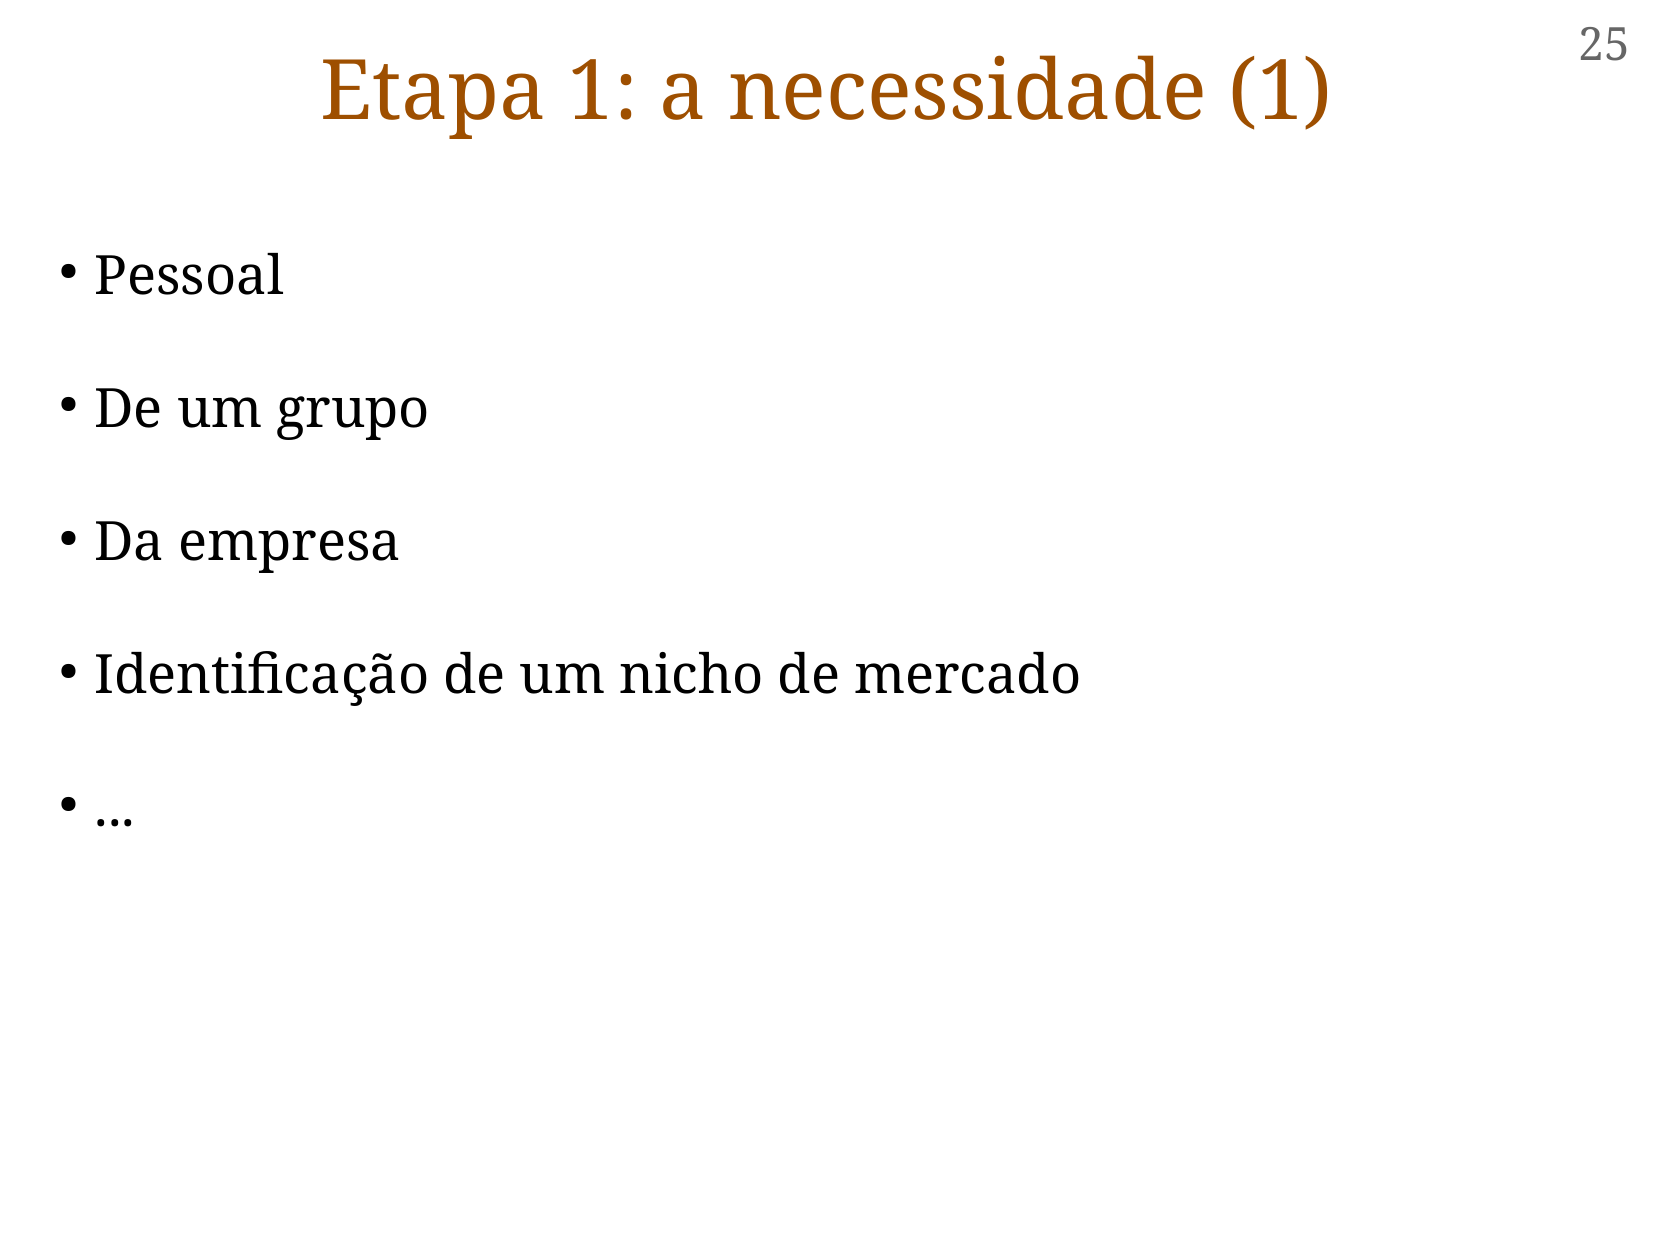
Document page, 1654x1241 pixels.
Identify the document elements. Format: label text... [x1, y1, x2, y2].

list Pessoal De um grupo Da empresa Identificação de um nicho de mercado ... [59, 236, 1595, 1211]
title Etapa 1: a necessidade (1) [59, 29, 1595, 148]
